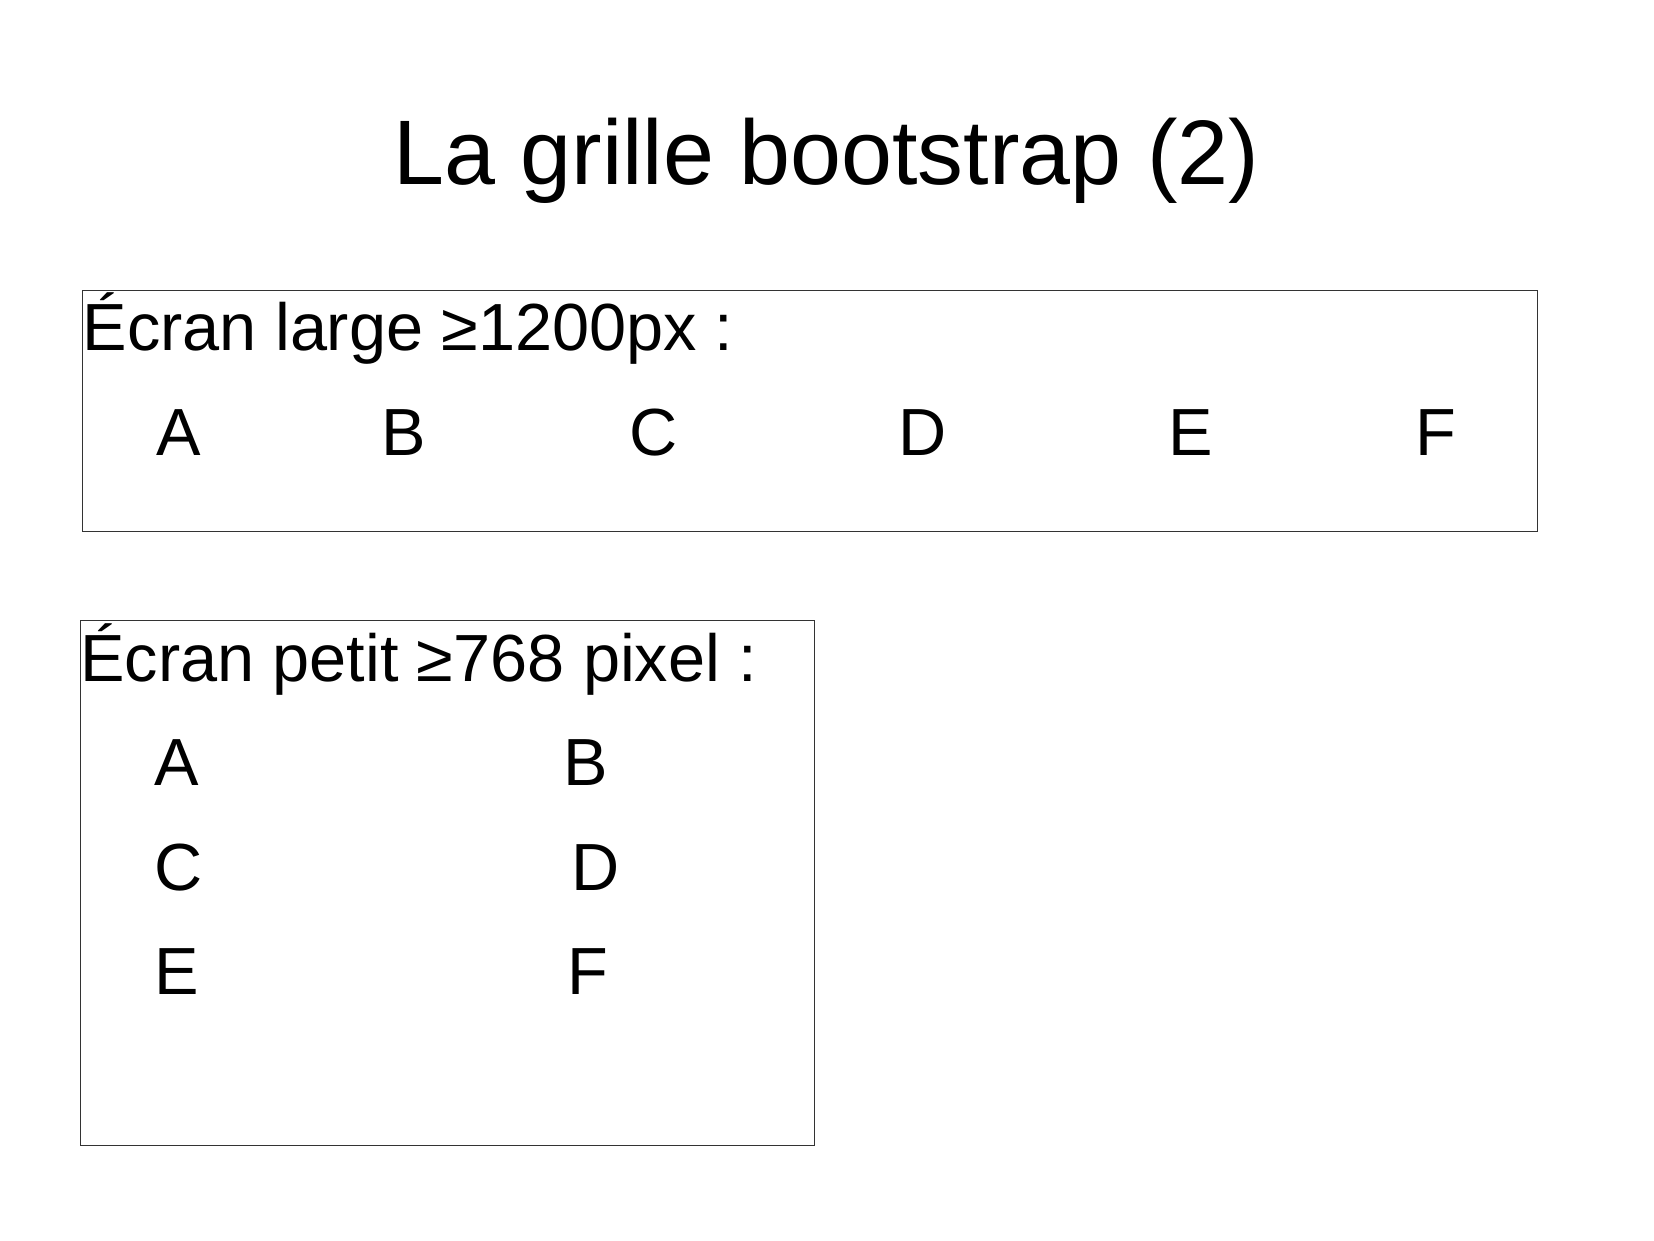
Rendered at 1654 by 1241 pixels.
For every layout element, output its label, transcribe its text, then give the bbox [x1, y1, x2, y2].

title La grille bootstrap (2) [82, 49, 1571, 257]
list Écran large ≥1200px : A B C D E F [82, 290, 1538, 532]
list Écran petit ≥768 pixel : A B C D E F [80, 620, 815, 1146]
